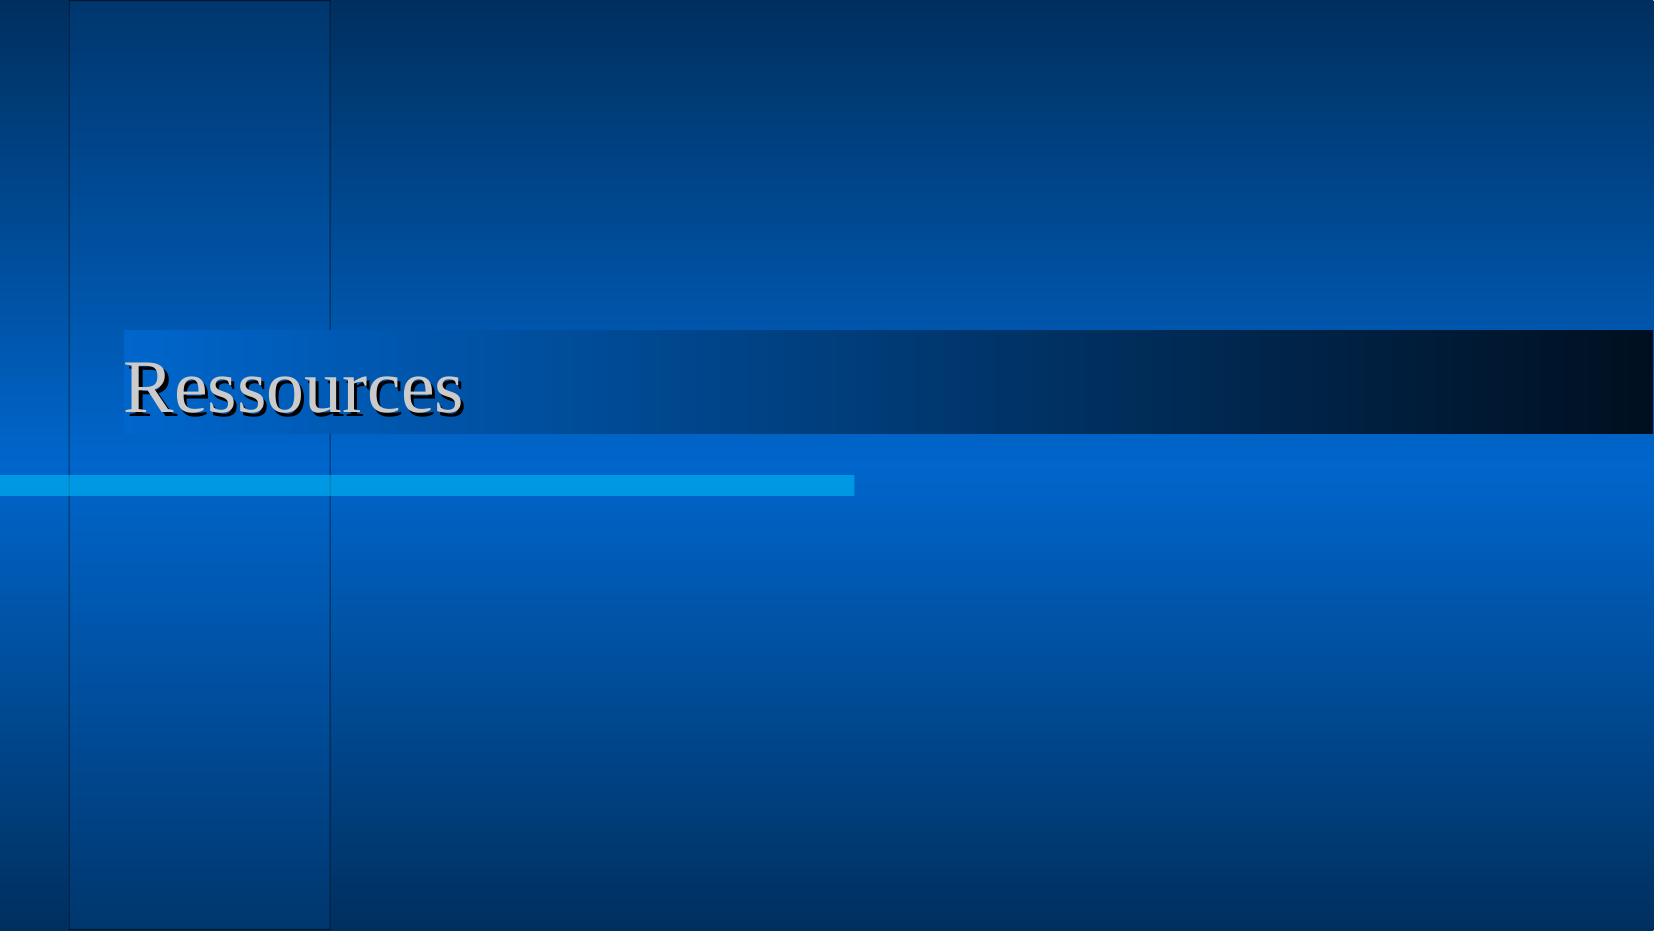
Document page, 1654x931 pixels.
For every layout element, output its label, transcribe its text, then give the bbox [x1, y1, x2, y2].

title Ressources [123, 290, 1530, 485]
